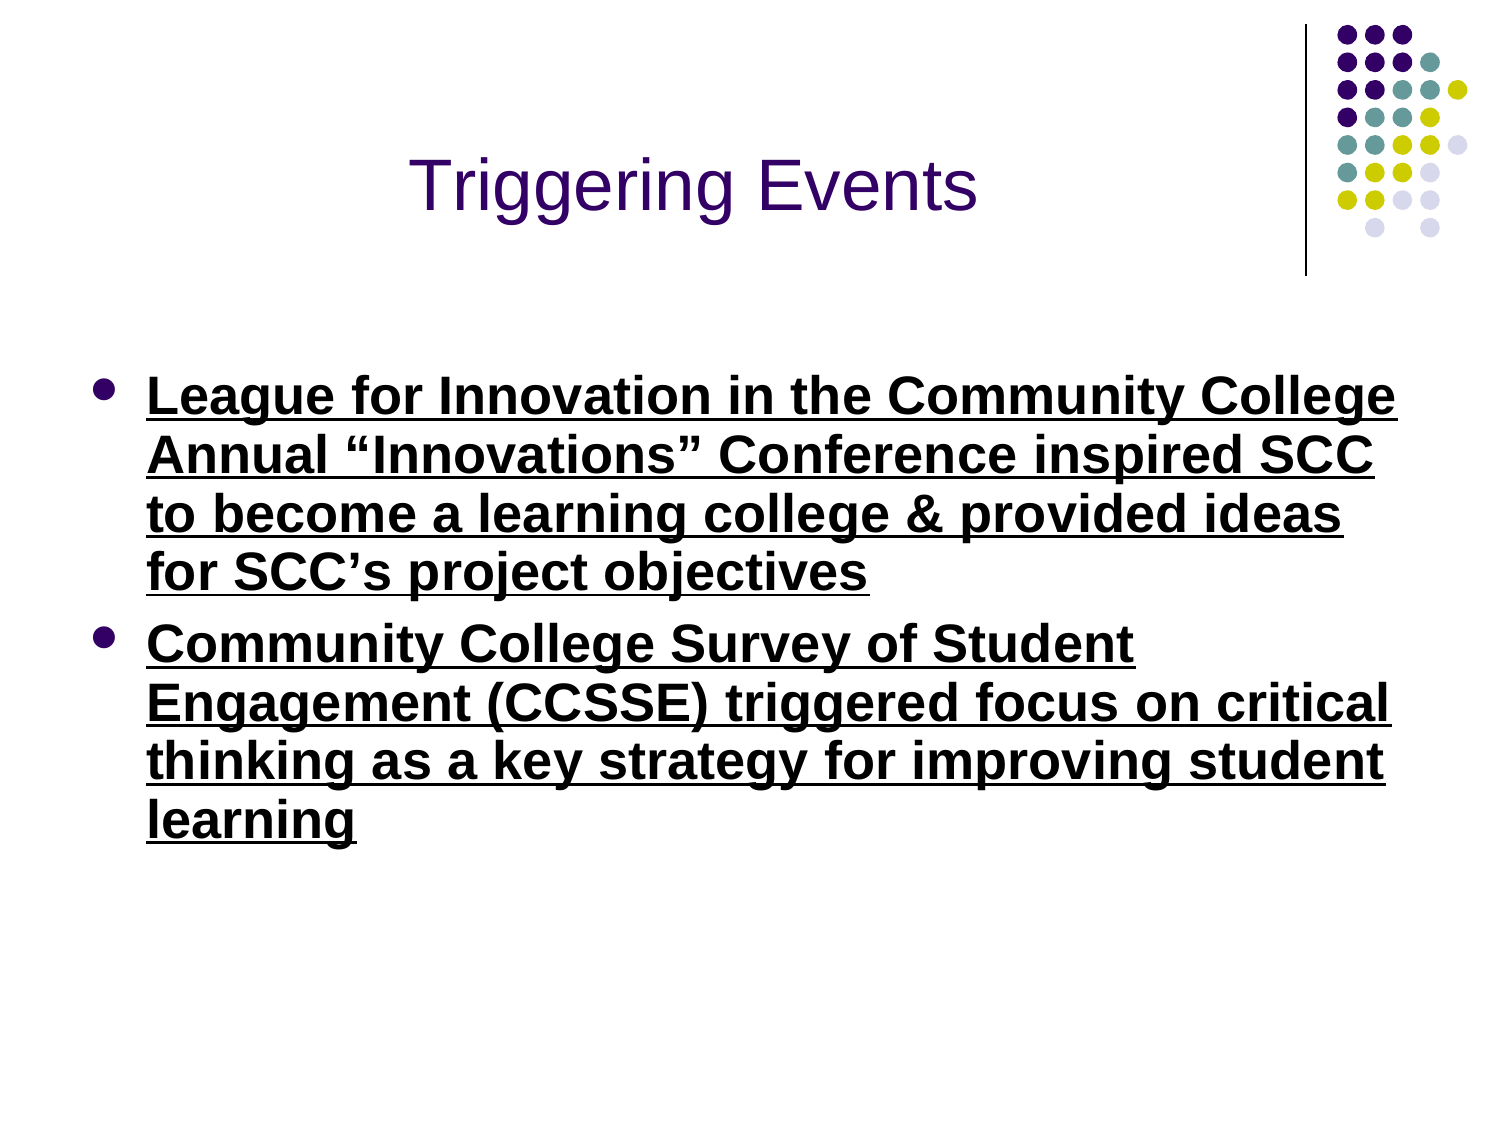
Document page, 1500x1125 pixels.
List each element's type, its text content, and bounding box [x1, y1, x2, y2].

list League for Innovation in the Community College Annual “Innovations” Conference inspired SCC to become a learning college & provided ideas for SCC’s project objectives Community College Survey of Student Engagement (CCSSE) triggered focus on critical thinking as a key strategy for improving student learning [75, 282, 1426, 1006]
title Triggering Events [74, 20, 1313, 233]
